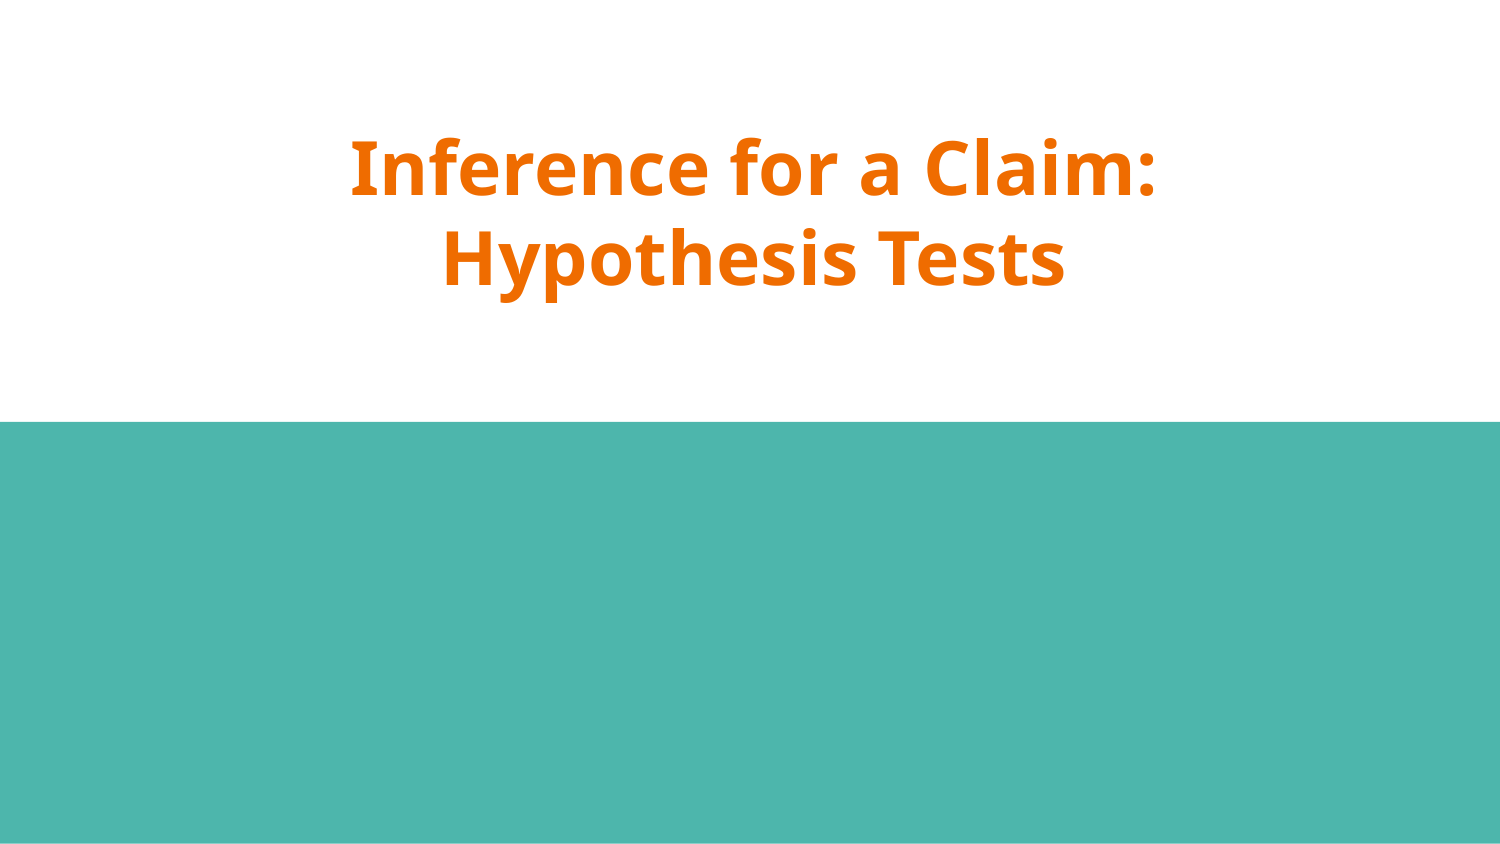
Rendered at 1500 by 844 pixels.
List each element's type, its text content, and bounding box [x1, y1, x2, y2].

title Inference for a Claim: Hypothesis Tests [51, 133, 1458, 289]
